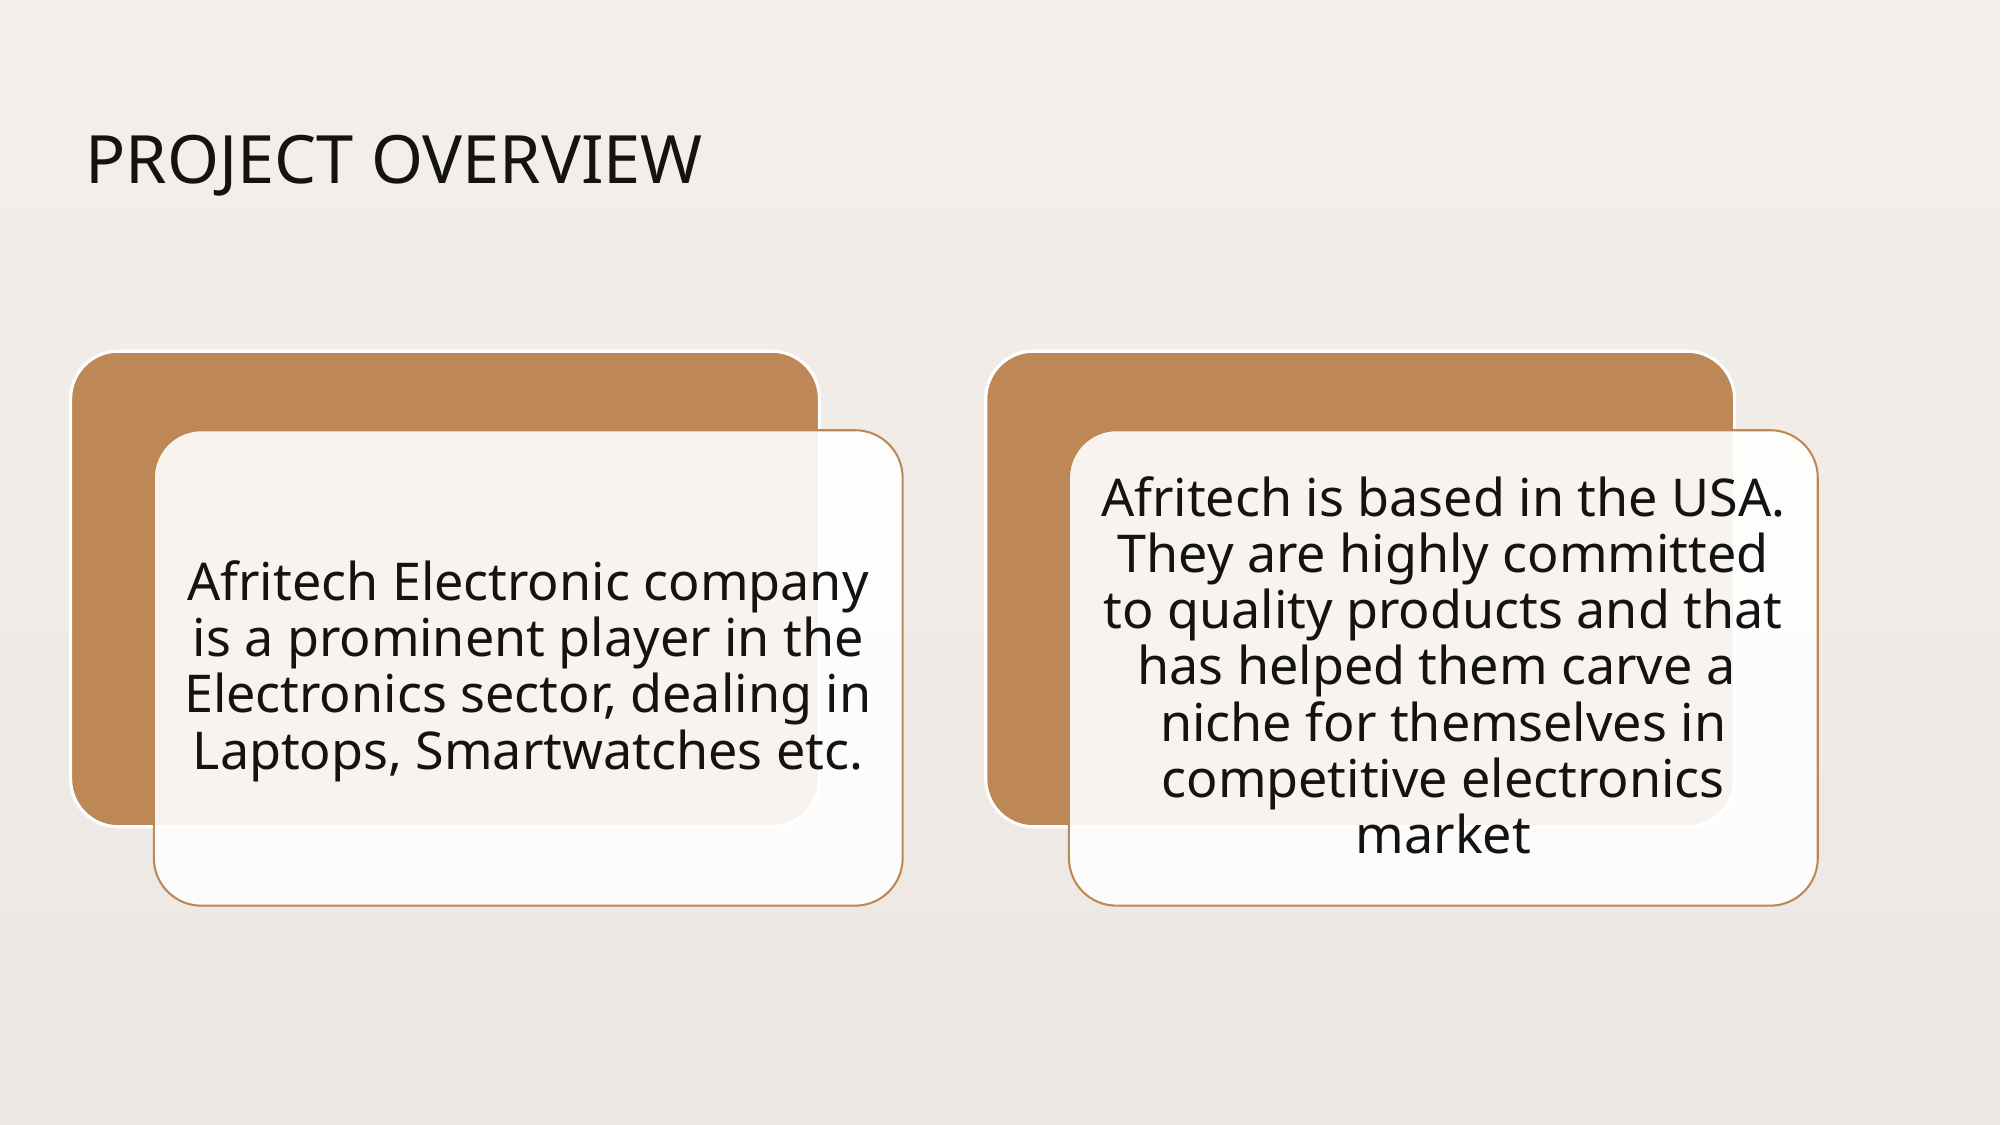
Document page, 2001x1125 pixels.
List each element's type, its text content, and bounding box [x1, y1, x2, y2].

title Project overview [70, 46, 1819, 206]
text_box [985, 351, 1735, 827]
text_box Afritech is based in the USA. They are highly committed to quality products and that has helped them carve a niche for themselves in competitive electronics market [1068, 430, 1818, 906]
text_box Afritech Electronic company is a prominent player in the Electronics sector, dealing in Laptops, Smartwatches etc. [153, 430, 903, 906]
text_box [70, 351, 820, 827]
